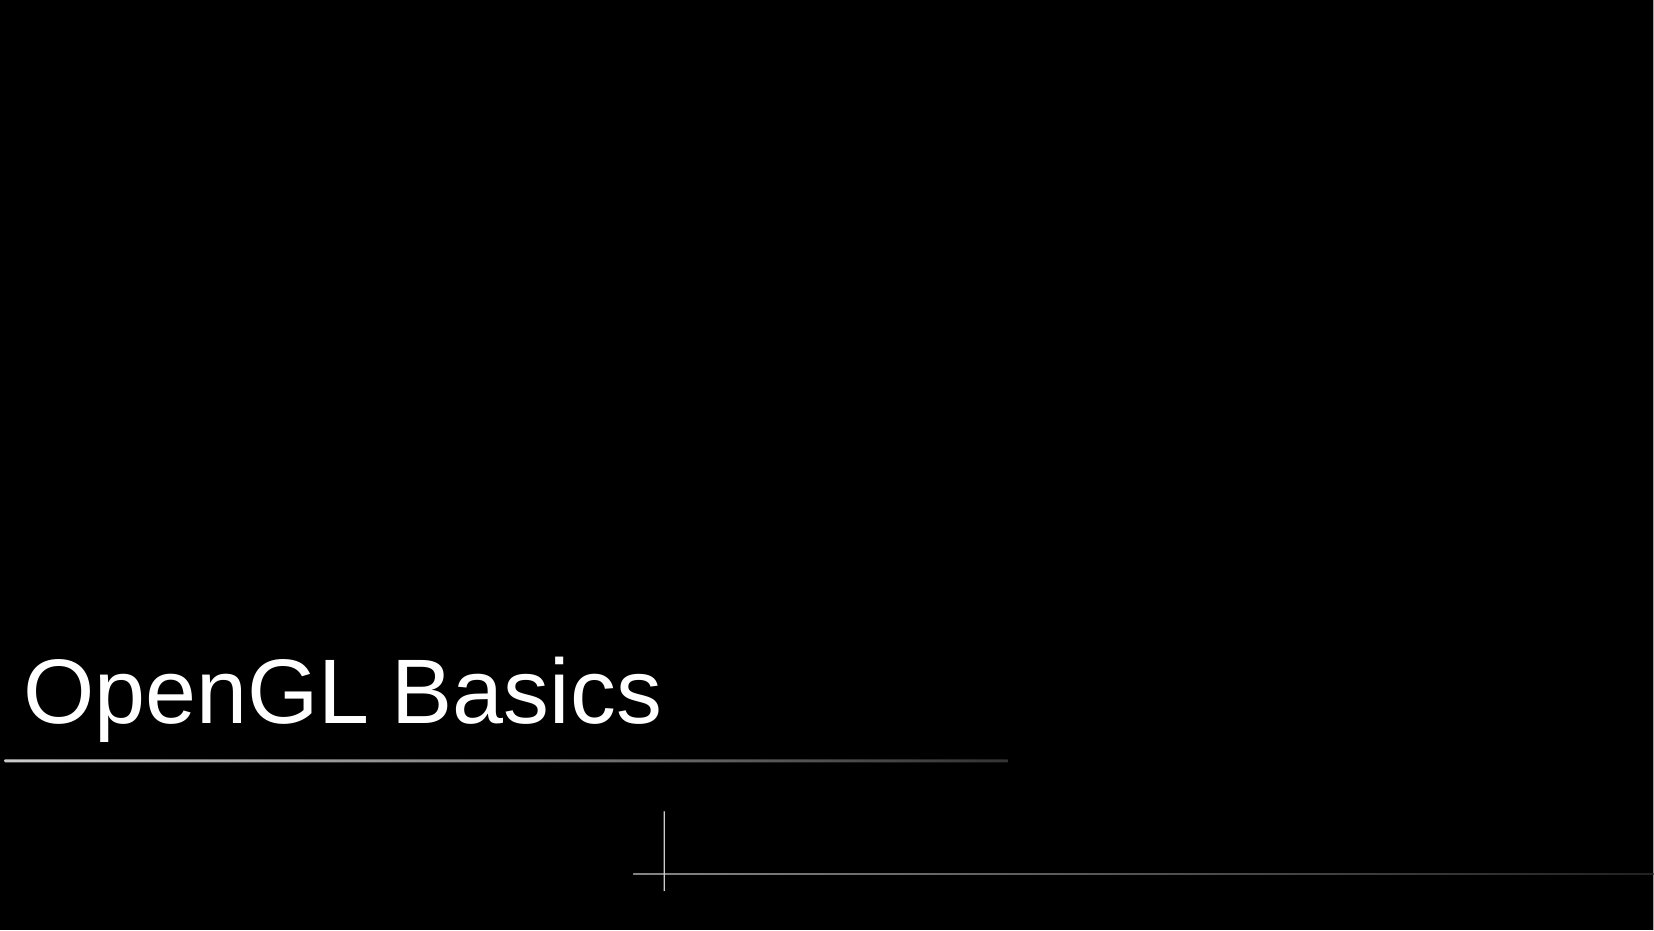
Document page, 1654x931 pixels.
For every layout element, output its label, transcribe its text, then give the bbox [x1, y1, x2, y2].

title OpenGL Basics [23, 637, 1501, 746]
